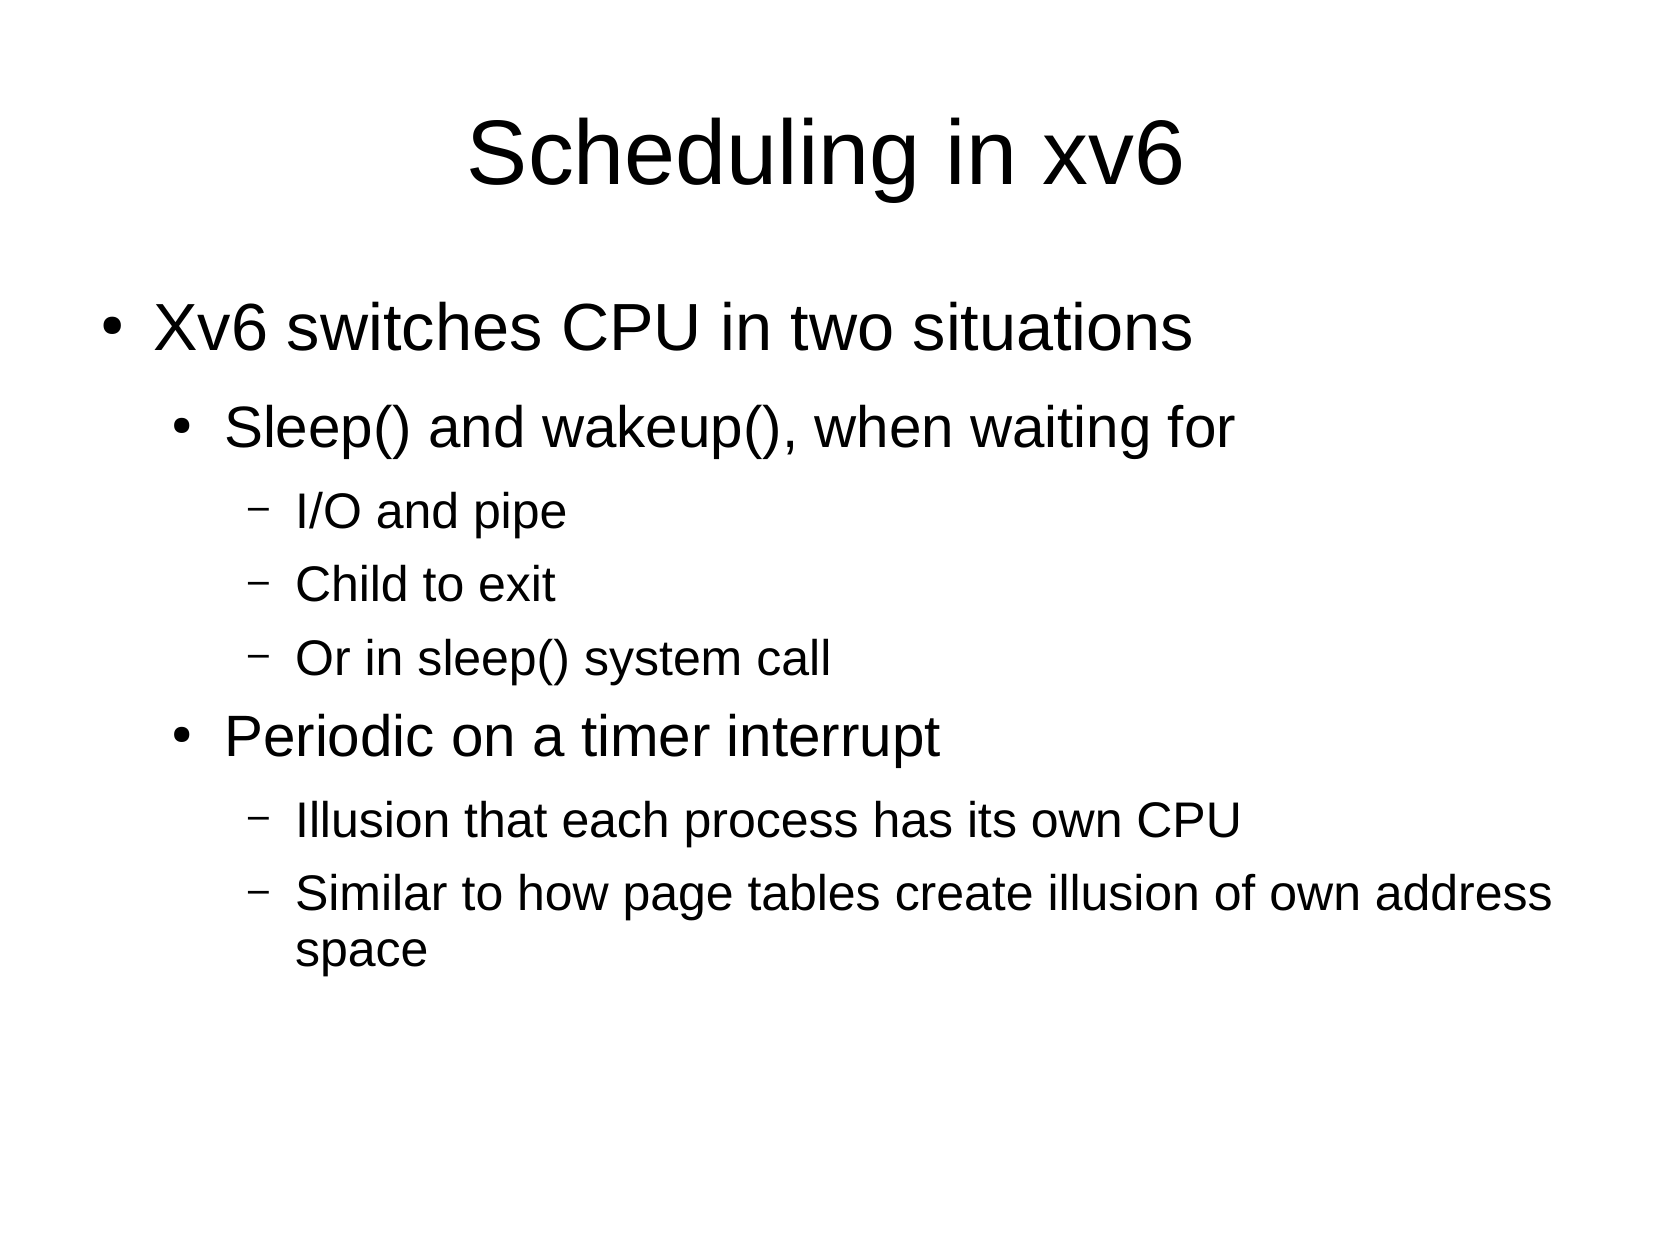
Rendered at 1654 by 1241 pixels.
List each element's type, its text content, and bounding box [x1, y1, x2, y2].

title Scheduling in xv6 [82, 49, 1571, 257]
list Xv6 switches CPU in two situations Sleep() and wakeup(), when waiting for I/O and pipe Child to exit Or in sleep() system call Periodic on a timer interrupt Illusion that each process has its own CPU Similar to how page tables create illusion of own address space [82, 290, 1571, 1010]
